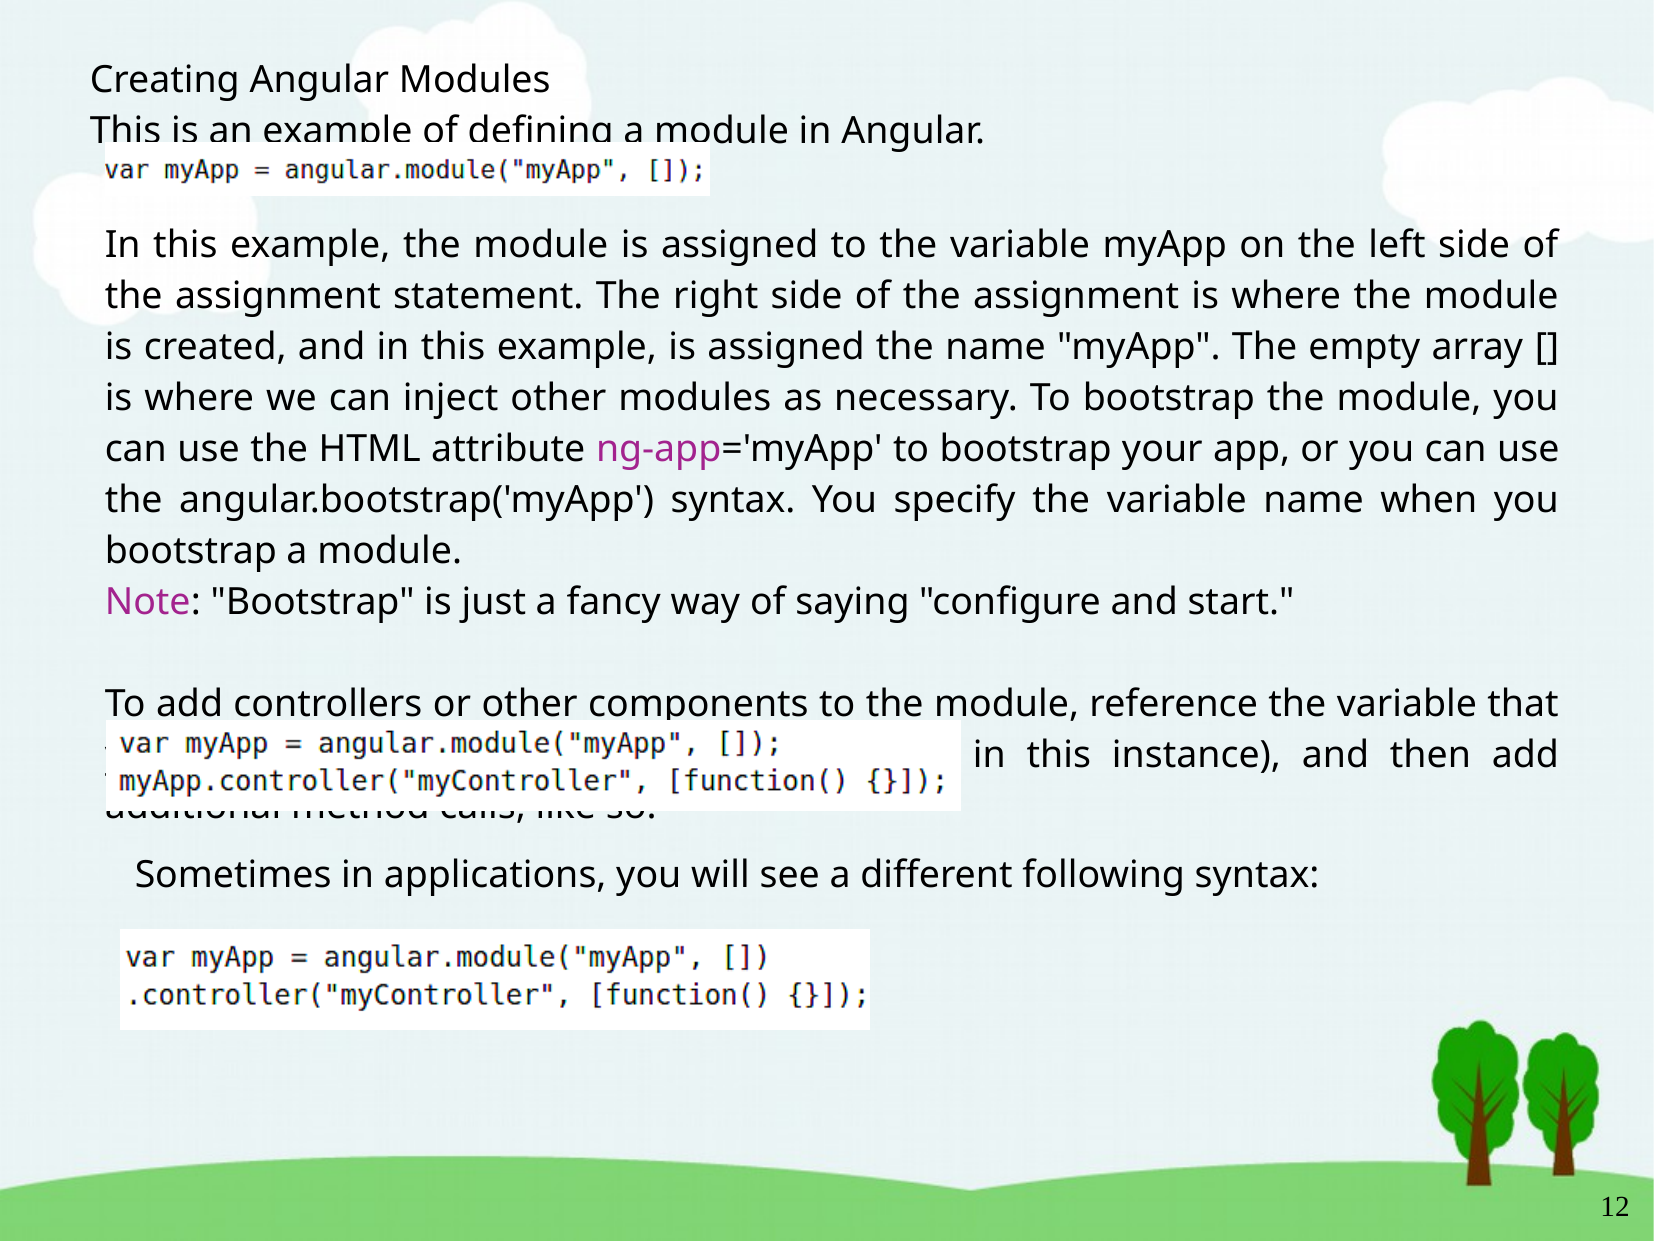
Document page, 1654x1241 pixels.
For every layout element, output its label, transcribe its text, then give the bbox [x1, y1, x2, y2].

text_box Creating Angular Modules This is an example of defining a module in Angular. [75, 45, 1546, 143]
picture [0, 0, 1654, 1241]
text_box Sometimes in applications, you will see a different following syntax: [120, 840, 1456, 897]
text_box In this example, the module is assigned to the variable myApp on the left side of the assignment statement. The right side of the assignment is where the module is created, and in this example, is assigned the name "myApp". The empty array [] is where we can inject other modules as necessary. To bootstrap the module, you can use the HTML attribute ng-app='myApp' to bootstrap your app, or you can use the angular.bootstrap('myApp') syntax. You specify the variable name when you bootstrap a module. Note: "Bootstrap" is just a fancy way of saying "configure and start." To add controllers or other components to the module, reference the variable that you had defined for the module (var myApp in this instance), and then add additional method calls, like so: [90, 210, 1576, 721]
